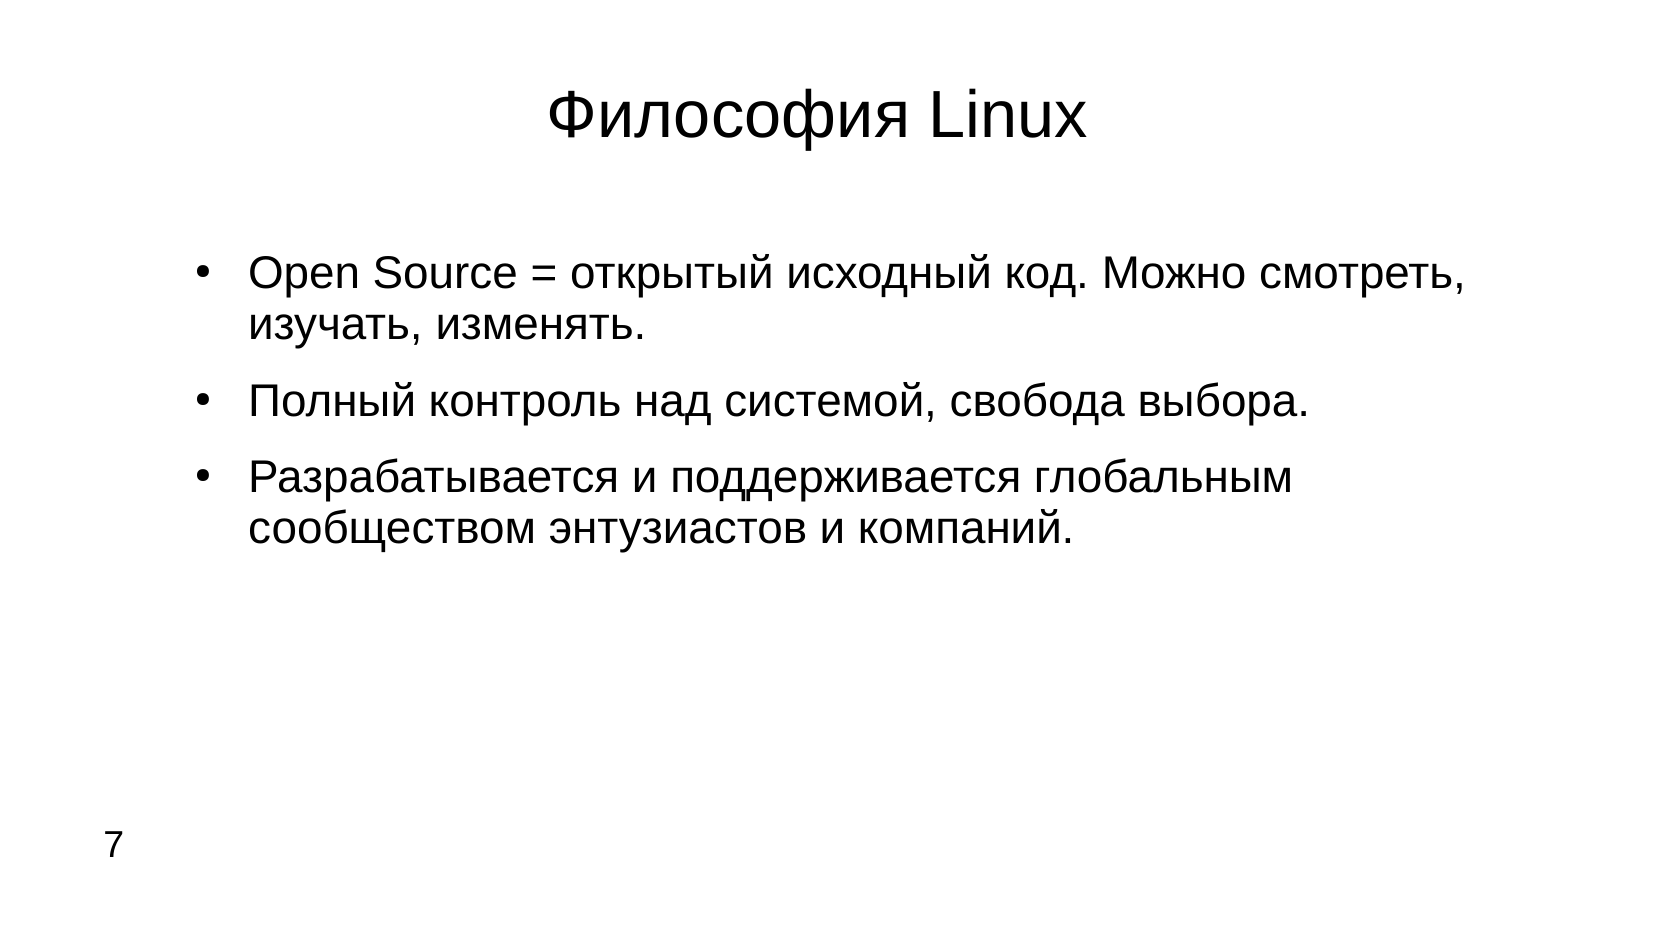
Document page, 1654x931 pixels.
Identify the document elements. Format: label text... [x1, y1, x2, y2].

title Философия Linux [82, 37, 1571, 193]
text_box <номер> [88, 815, 650, 886]
list Open Source = открытый исходный код. Можно смотреть, изучать, изменять. Полный контроль над системой, свобода выбора. Разрабатывается и поддерживается глобальным сообществом энтузиастов и компаний. [177, 247, 1506, 739]
